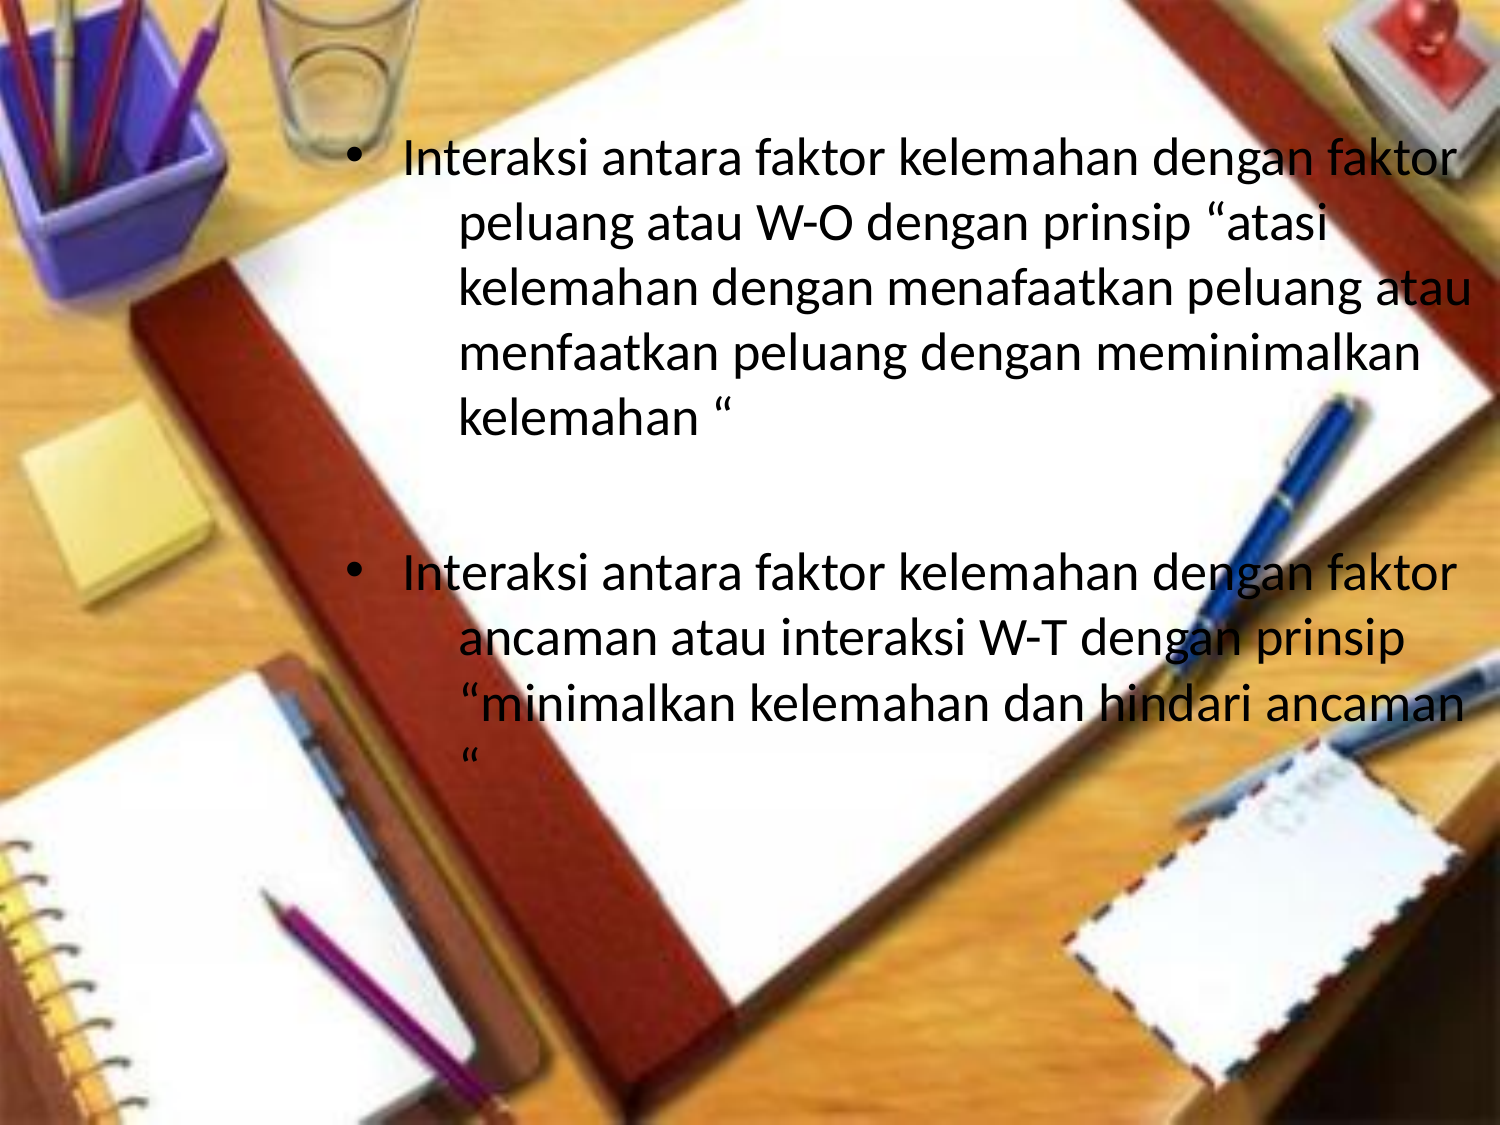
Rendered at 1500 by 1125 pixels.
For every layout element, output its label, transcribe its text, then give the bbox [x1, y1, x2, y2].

list Interaksi antara faktor kelemahan dengan faktor peluang atau W-O dengan prinsip “atasi kelemahan dengan menafaatkan peluang atau menfaatkan peluang dengan meminimalkan kelemahan “ Interaksi antara faktor kelemahan dengan faktor ancaman atau interaksi W-T dengan prinsip “minimalkan kelemahan dan hindari ancaman “ [330, 113, 1500, 927]
